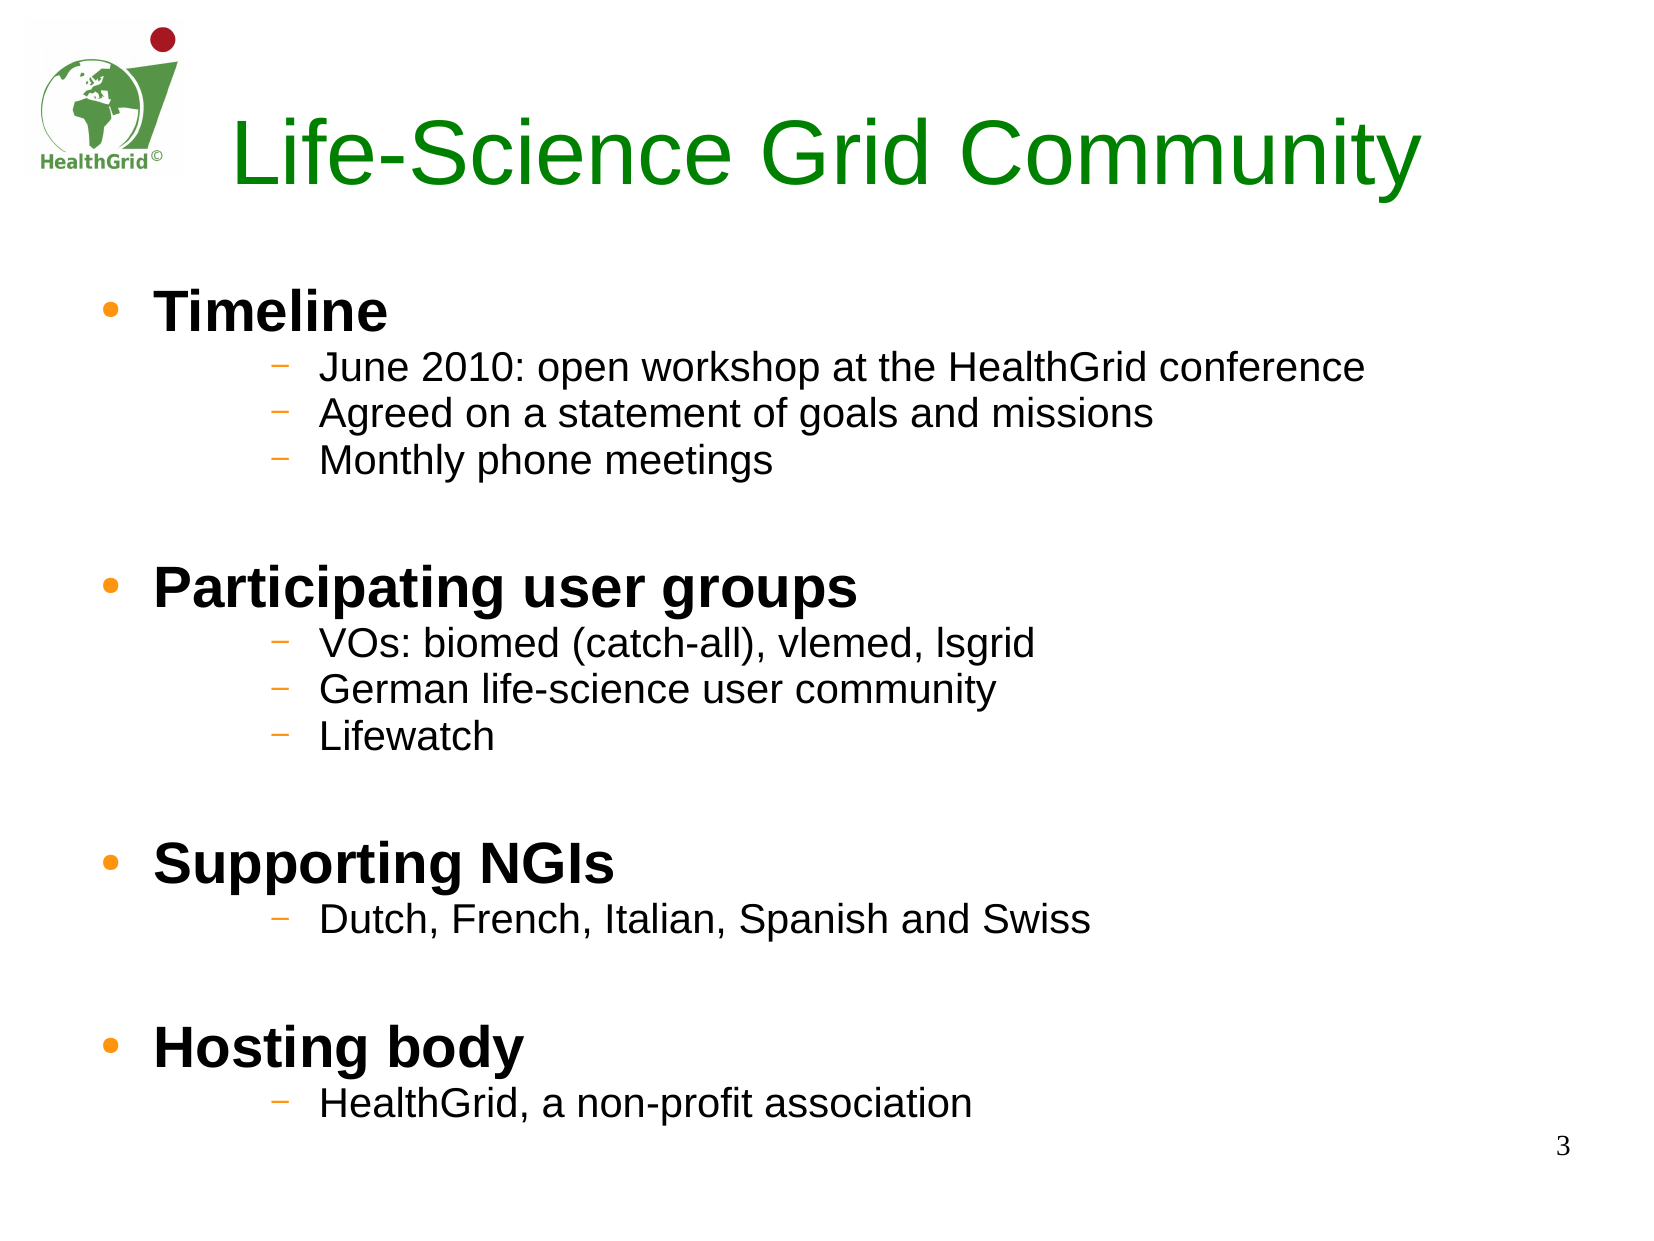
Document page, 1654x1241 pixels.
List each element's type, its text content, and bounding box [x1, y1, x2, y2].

picture [25, 19, 186, 176]
list Timeline June 2010: open workshop at the HealthGrid conference Agreed on a statement of goals and missions Monthly phone meetings Participating user groups VOs: biomed (catch-all), vlemed, lsgrid German life-science user community Lifewatch Supporting NGIs Dutch, French, Italian, Spanish and Swiss Hosting body HealthGrid, a non-profit association [82, 278, 1571, 1127]
title Life-Science Grid Community [82, 56, 1571, 250]
